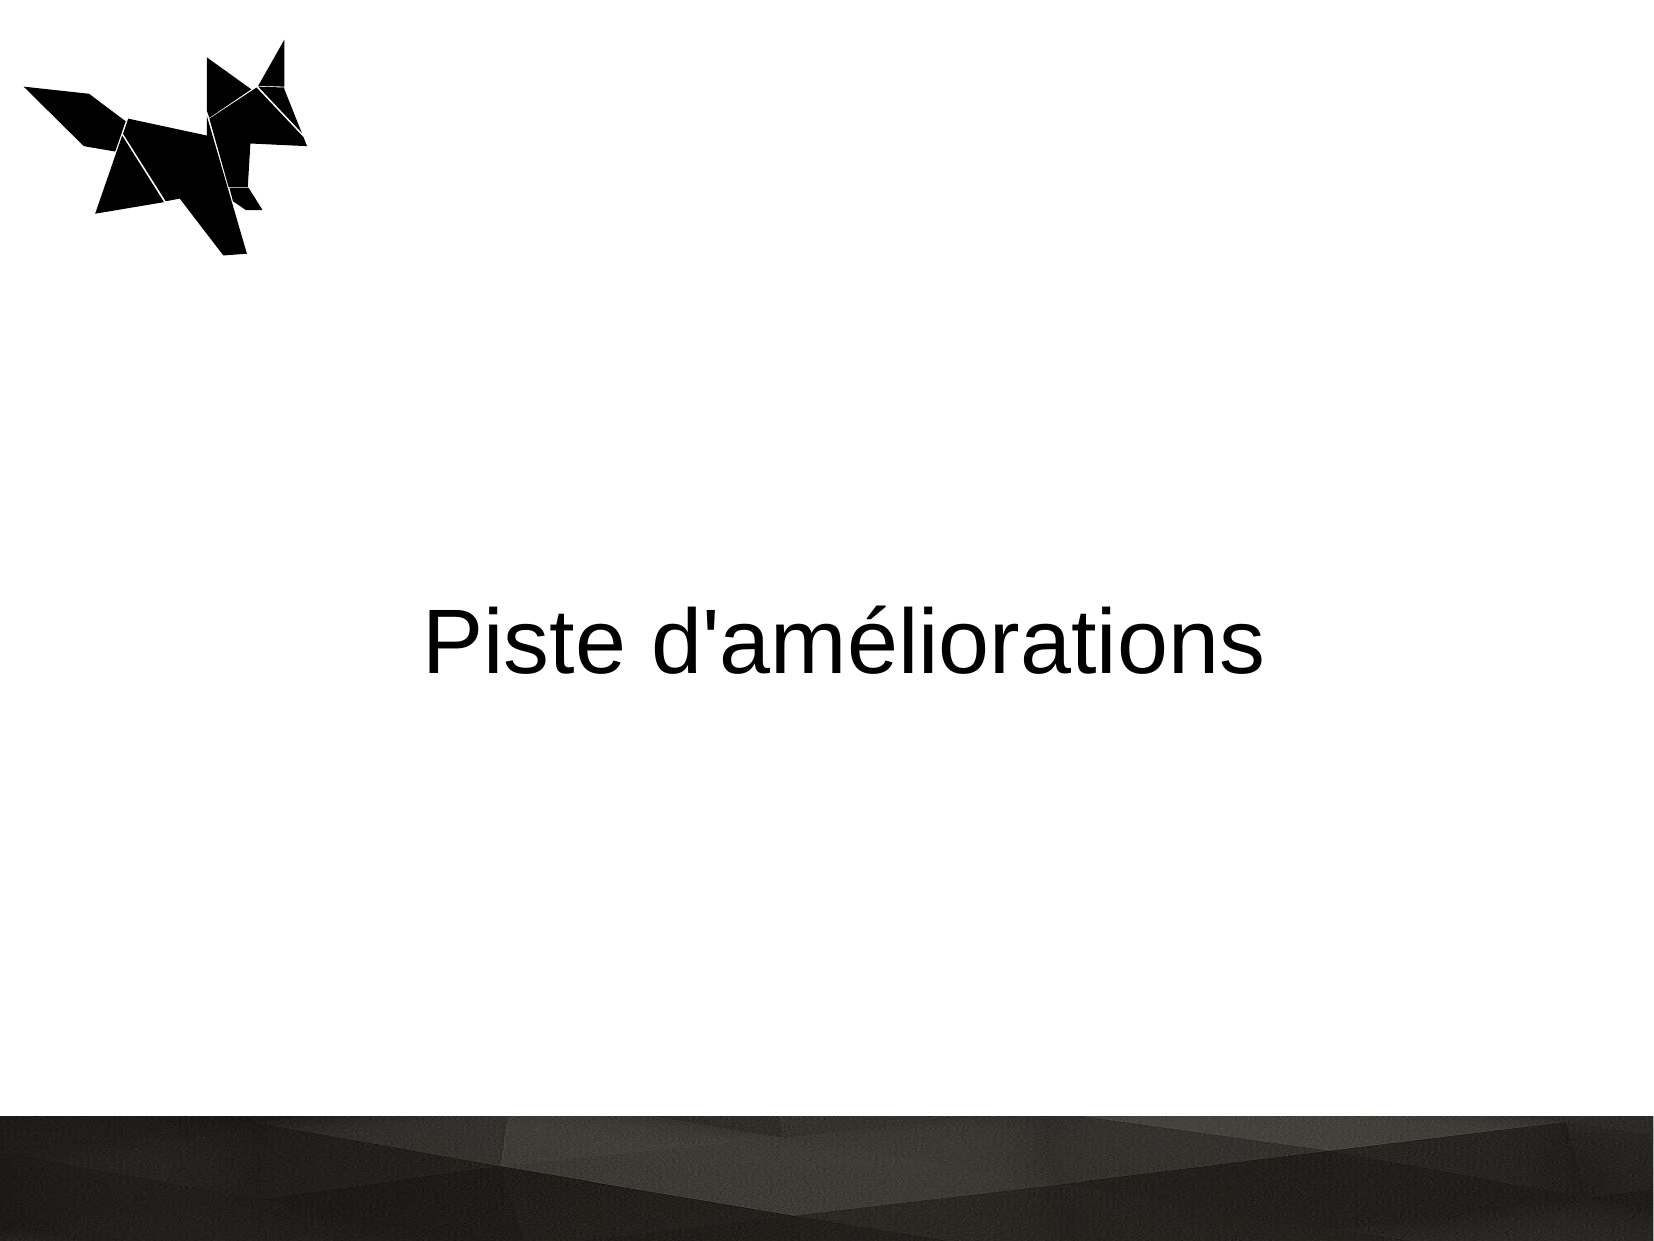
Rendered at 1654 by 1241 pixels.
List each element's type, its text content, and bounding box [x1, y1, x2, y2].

title Piste d'améliorations [82, 221, 1571, 1063]
picture [23, 30, 308, 319]
picture [0, 1116, 1654, 1241]
